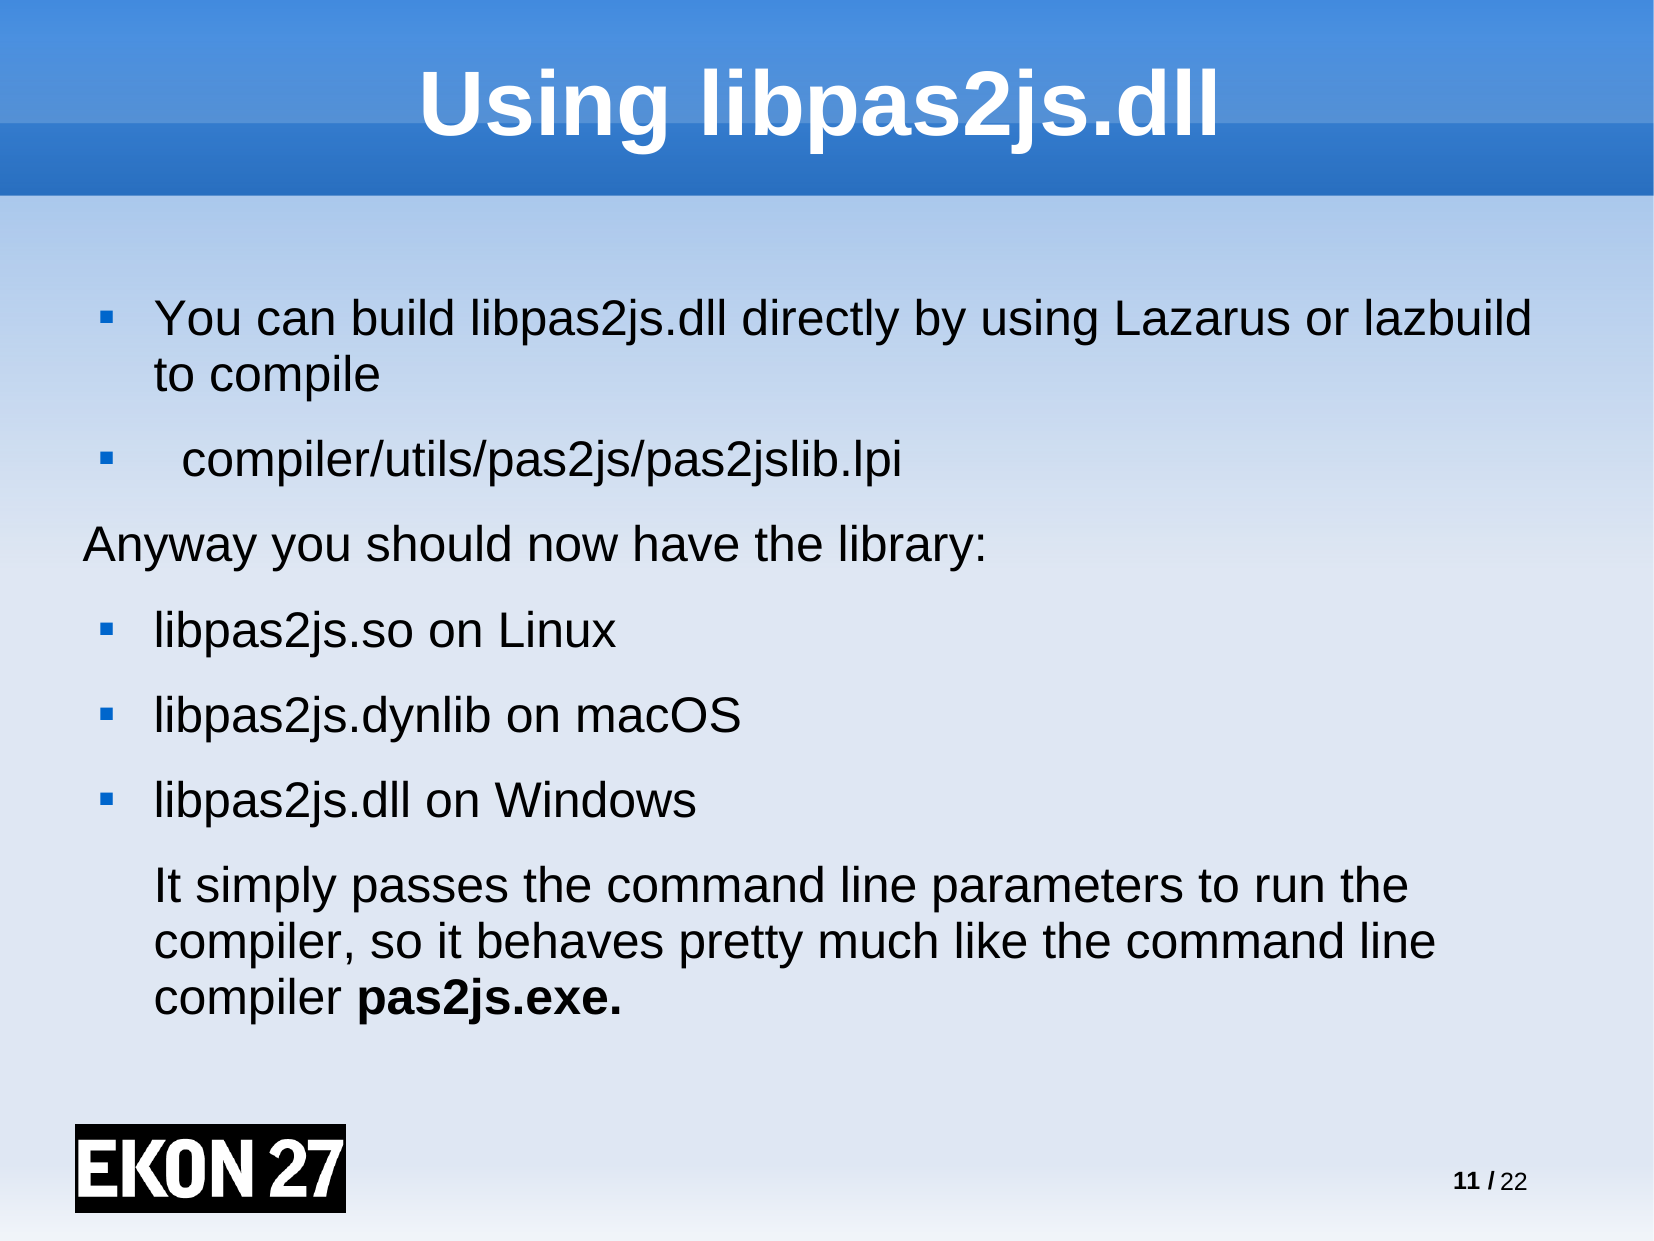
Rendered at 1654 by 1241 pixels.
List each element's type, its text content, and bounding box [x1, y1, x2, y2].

title Using libpas2js.dll [76, 0, 1565, 208]
picture [0, 0, 1654, 1241]
list You can build libpas2js.dll directly by using Lazarus or lazbuild to compile compiler/utils/pas2js/pas2jslib.lpi Anyway you should now have the library: libpas2js.so on Linux libpas2js.dynlib on macOS libpas2js.dll on Windows It simply passes the command line parameters to run the compiler, so it behaves pretty much like the command line compiler pas2js.exe. [82, 290, 1571, 1094]
